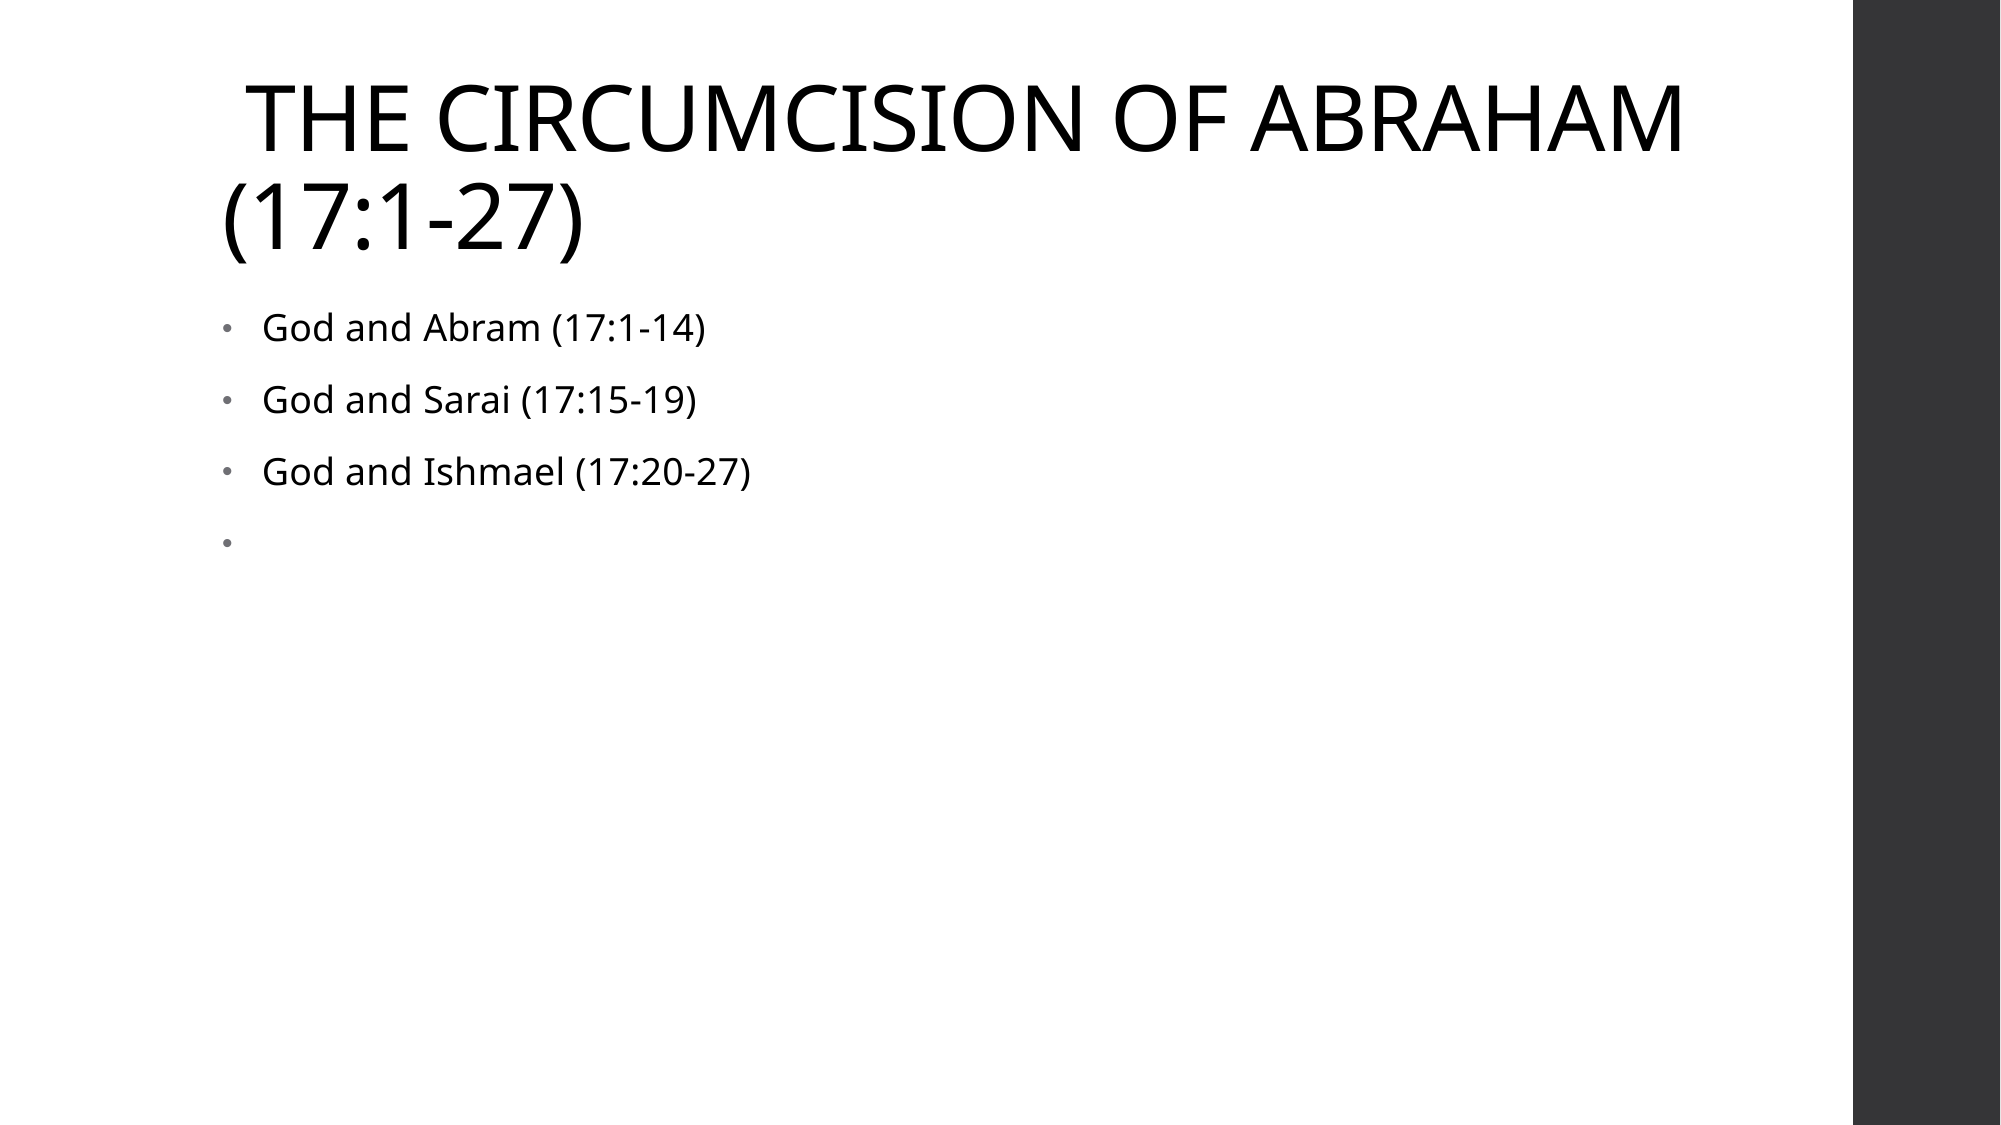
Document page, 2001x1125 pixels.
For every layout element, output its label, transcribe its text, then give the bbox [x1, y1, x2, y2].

list God and Abram (17:1-14) God and Sarai (17:15-19) God and Ishmael (17:20-27) [206, 299, 1617, 1014]
title THE CIRCUMCISION OF ABRAHAM (17:1-27) [206, 60, 1797, 278]
